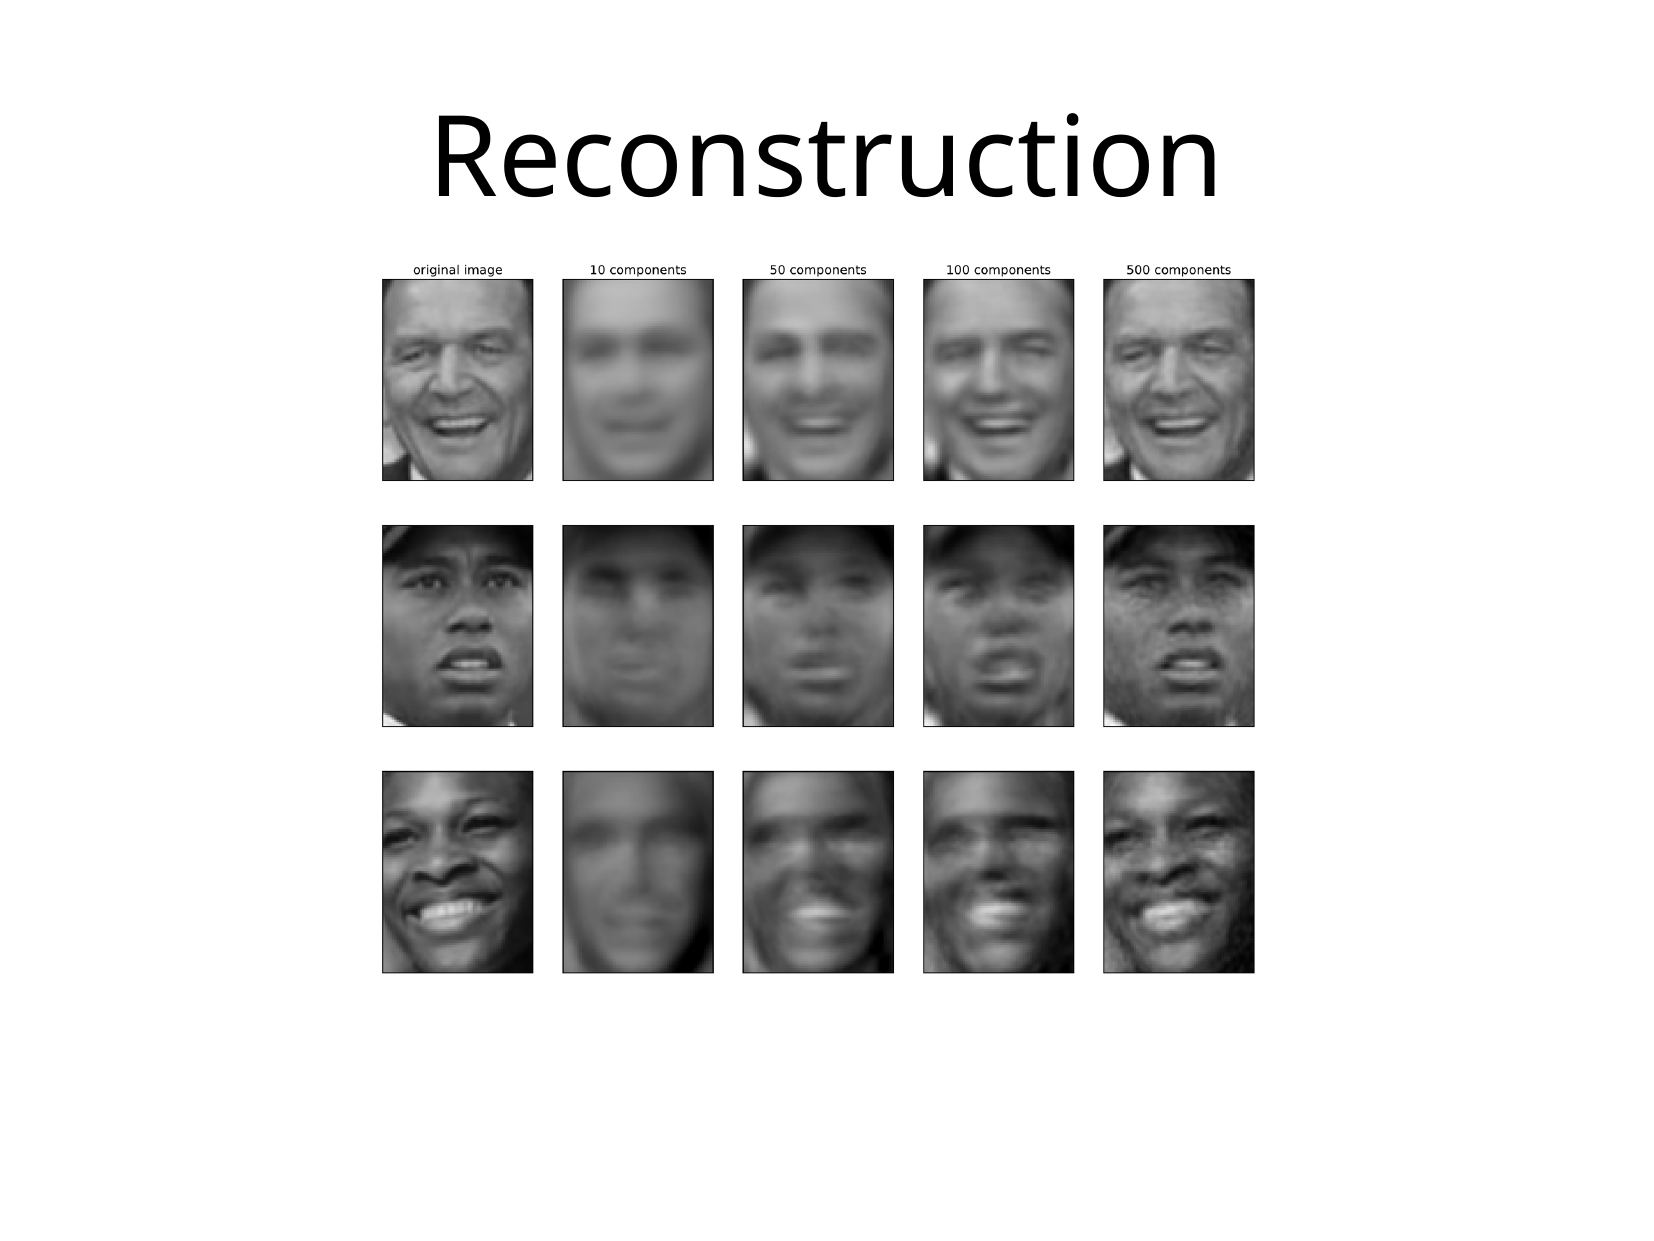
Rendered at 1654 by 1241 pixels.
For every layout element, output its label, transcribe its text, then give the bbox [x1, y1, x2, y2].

picture [375, 256, 1261, 980]
title Reconstruction [82, 49, 1571, 257]
